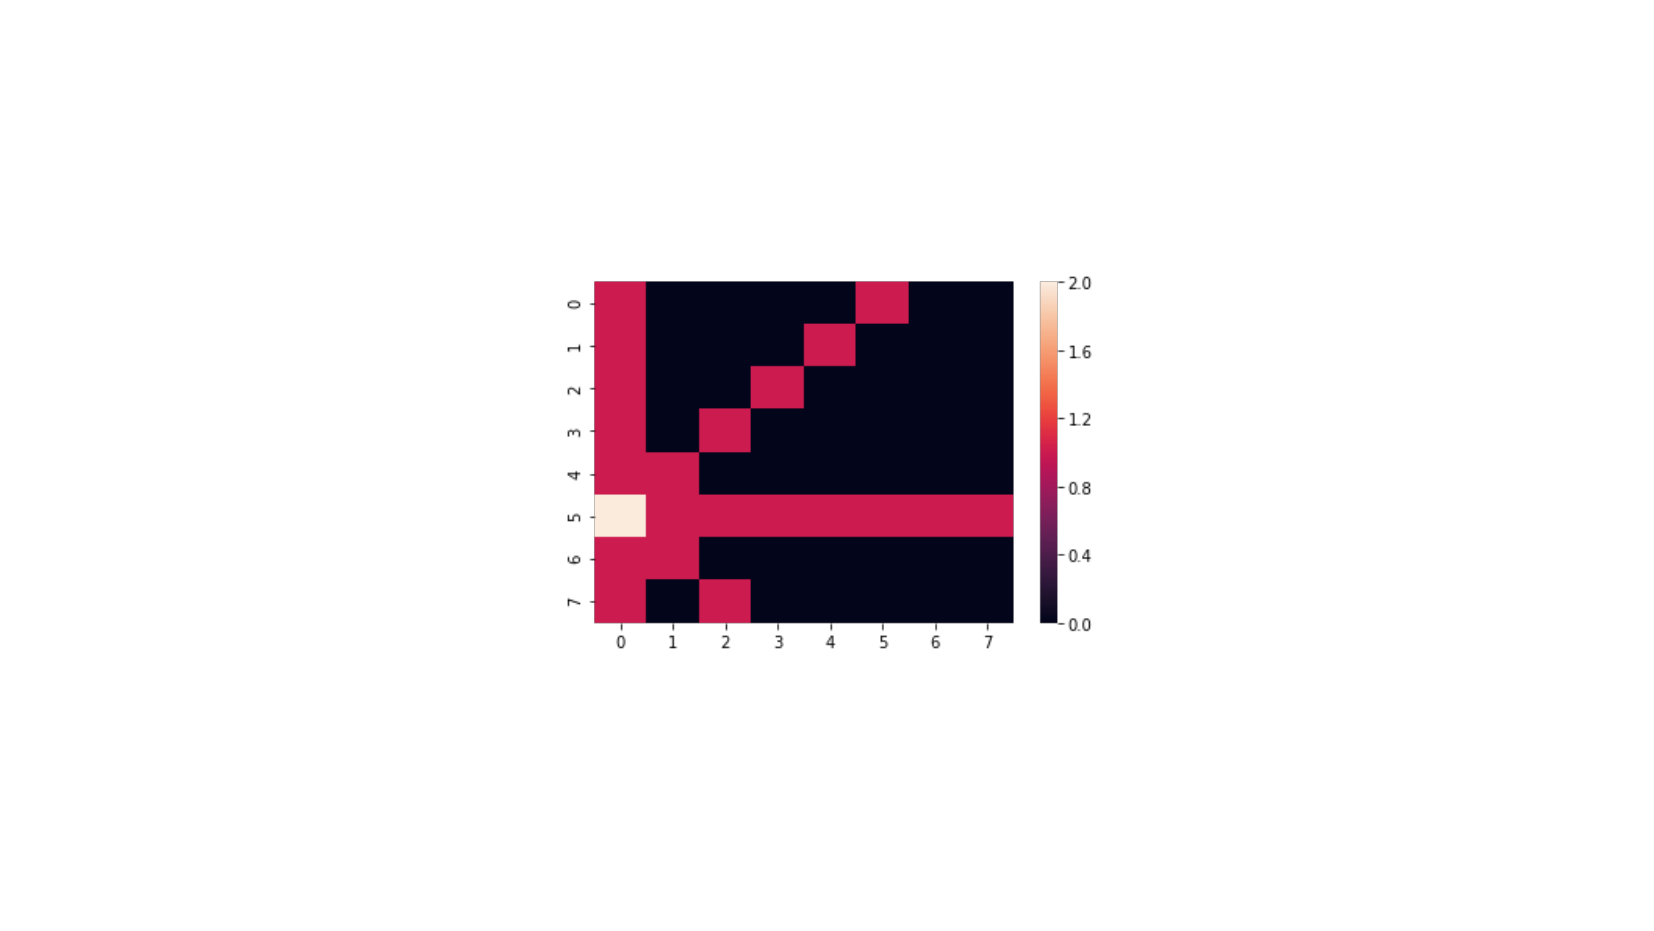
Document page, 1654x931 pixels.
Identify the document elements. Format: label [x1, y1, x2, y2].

picture [557, 266, 1103, 661]
